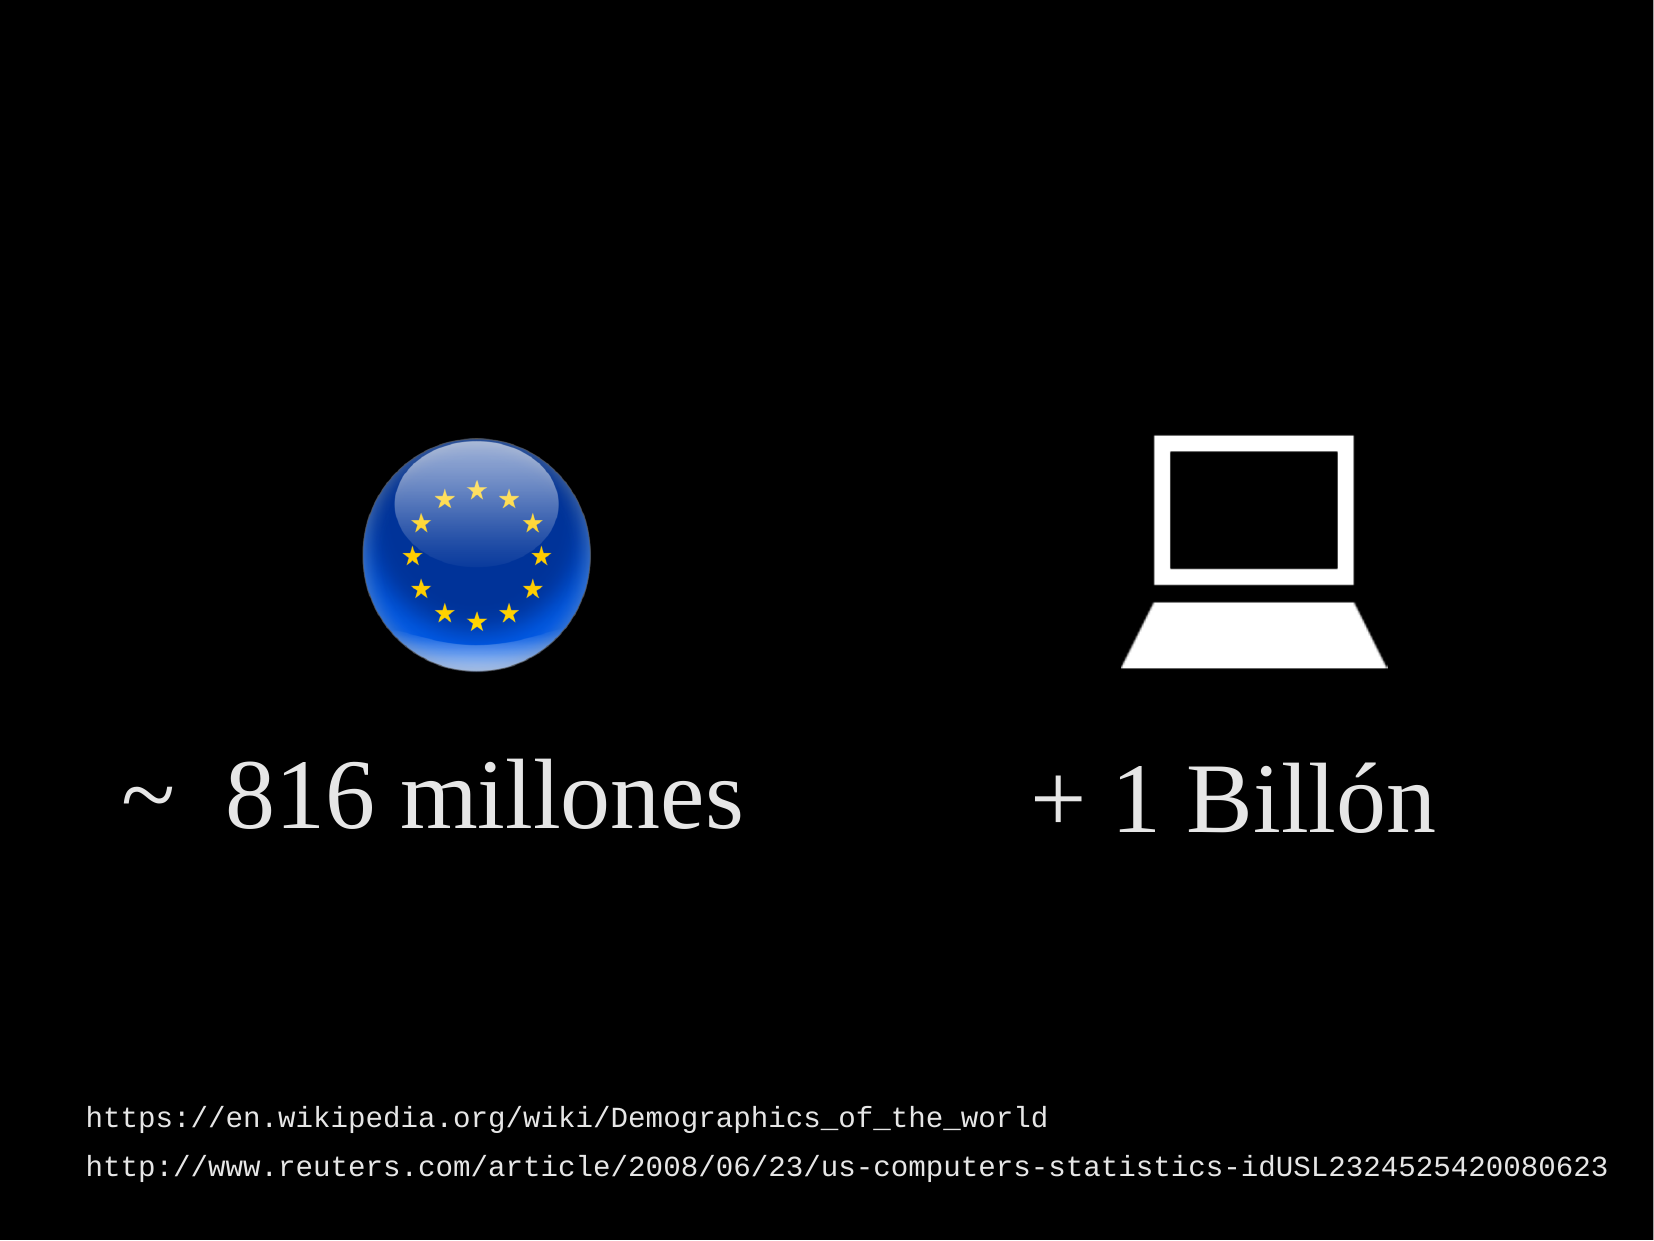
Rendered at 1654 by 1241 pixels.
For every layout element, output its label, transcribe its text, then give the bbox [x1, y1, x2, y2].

picture [307, 425, 646, 686]
text_box http://www.reuters.com/article/2008/06/23/us-computers-statistics-idUSL2324525420080623 [70, 1144, 1654, 1193]
text_box ~ 816 millones [106, 732, 821, 859]
text_box + 1 Billón [1015, 736, 1477, 863]
picture [1121, 419, 1388, 686]
text_box https://en.wikipedia.org/wiki/Demographics_of_the_world [70, 1096, 1571, 1144]
